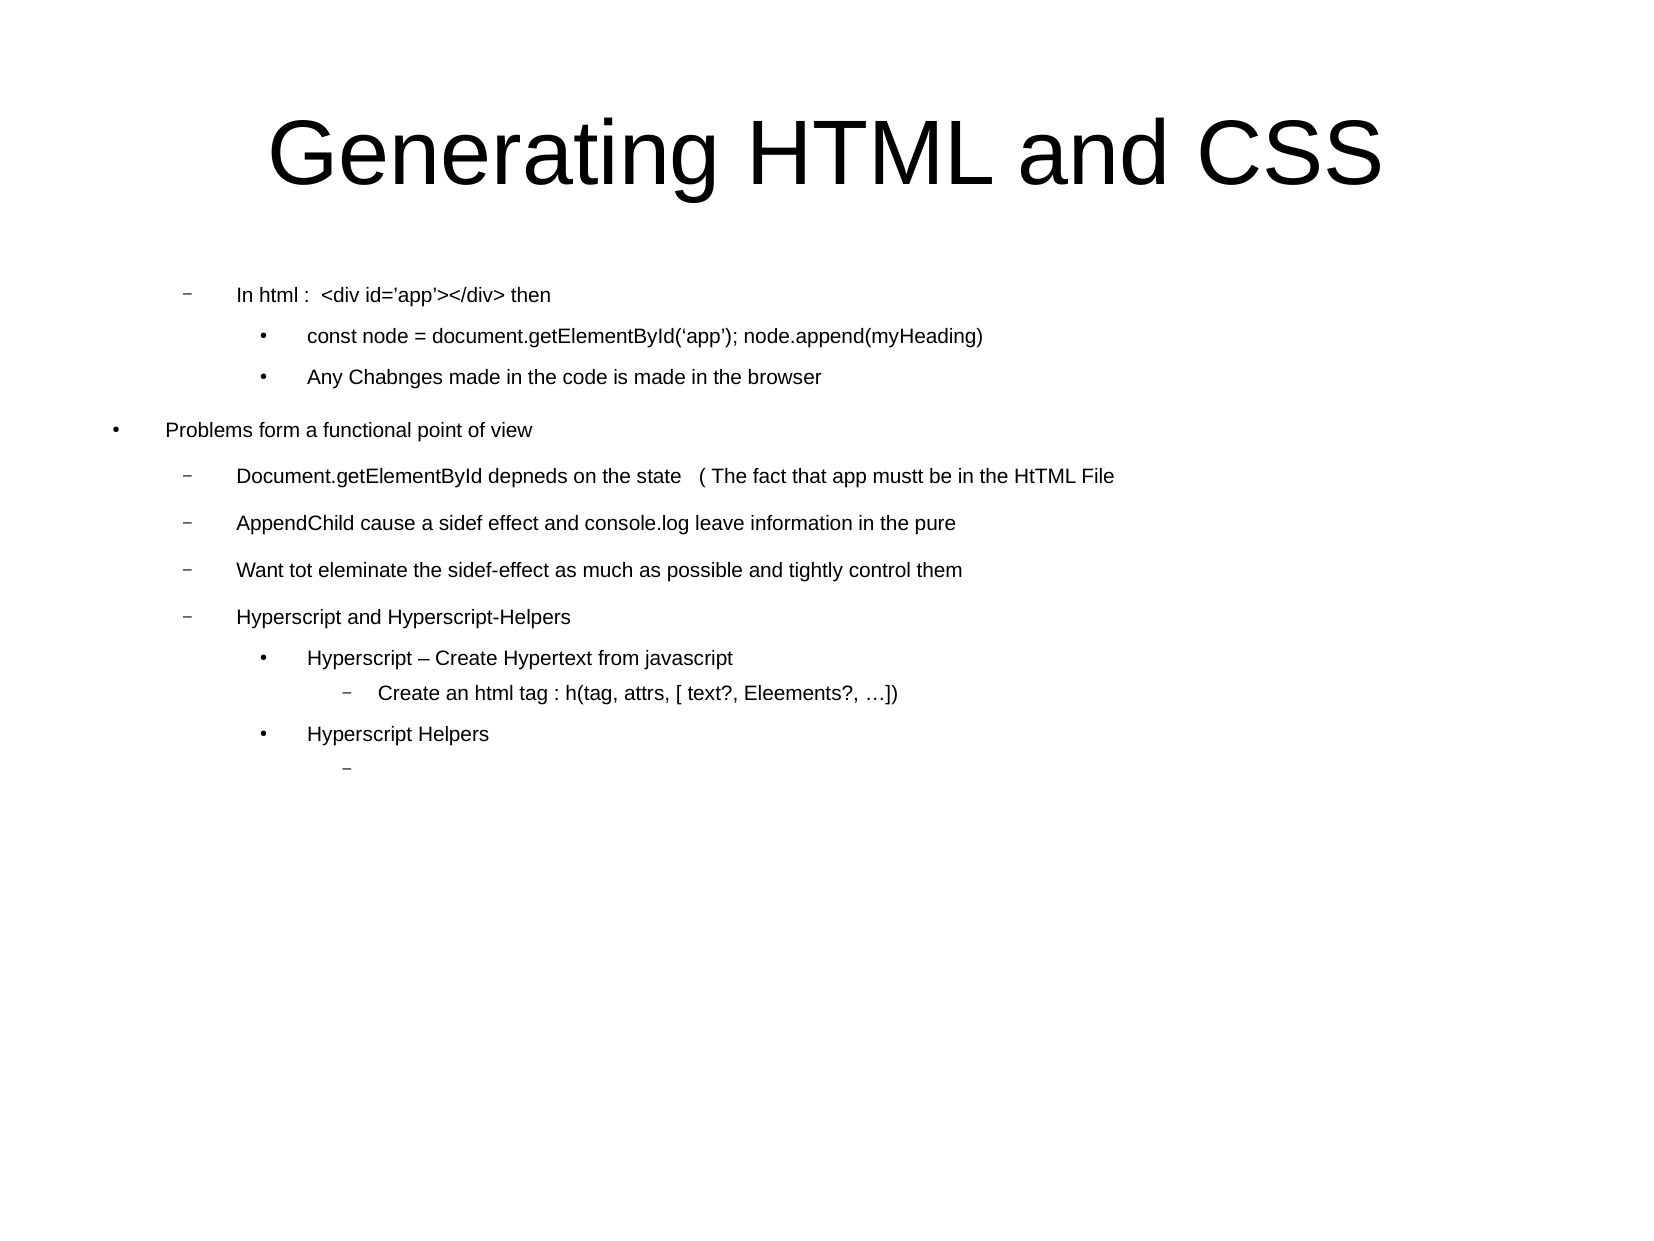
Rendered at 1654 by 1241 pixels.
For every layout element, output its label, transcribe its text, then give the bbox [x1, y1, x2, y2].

title Generating HTML and CSS [82, 49, 1571, 257]
list In html : <div id=’app’></div> then const node = document.getElementById(‘app’); node.append(myHeading) Any Chabnges made in the code is made in the browser Problems form a functional point of view Document.getElementById depneds on the state ( The fact that app mustt be in the HtTML File AppendChild cause a sidef effect and console.log leave information in the pure Want tot eleminate the sidef-effect as much as possible and tightly control them Hyperscript and Hyperscript-Helpers Hyperscript – Create Hypertext from javascript Create an html tag : h(tag, attrs, [ text?, Eleements?, …]) Hyperscript Helpers [94, 283, 1583, 1210]
